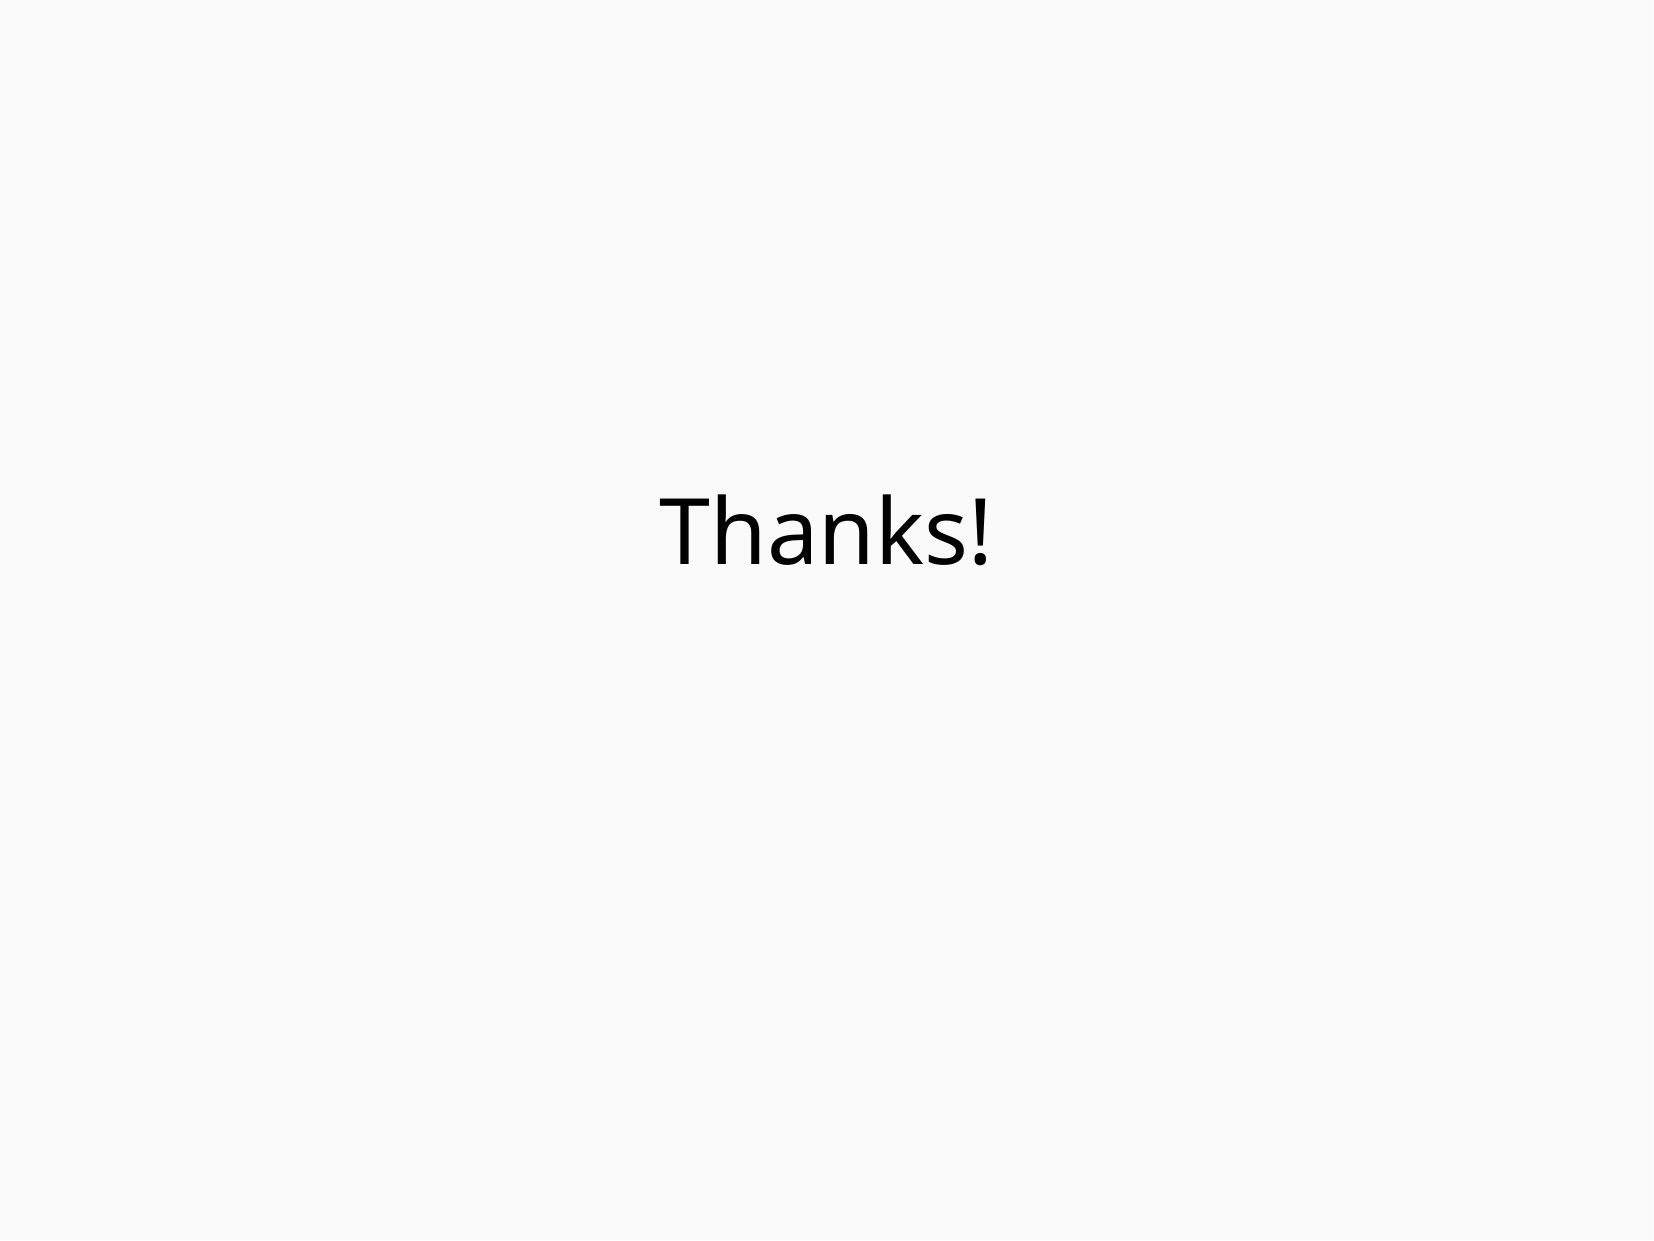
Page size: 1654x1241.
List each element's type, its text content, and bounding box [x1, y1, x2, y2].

subtitle Thanks! [82, 49, 1571, 1010]
